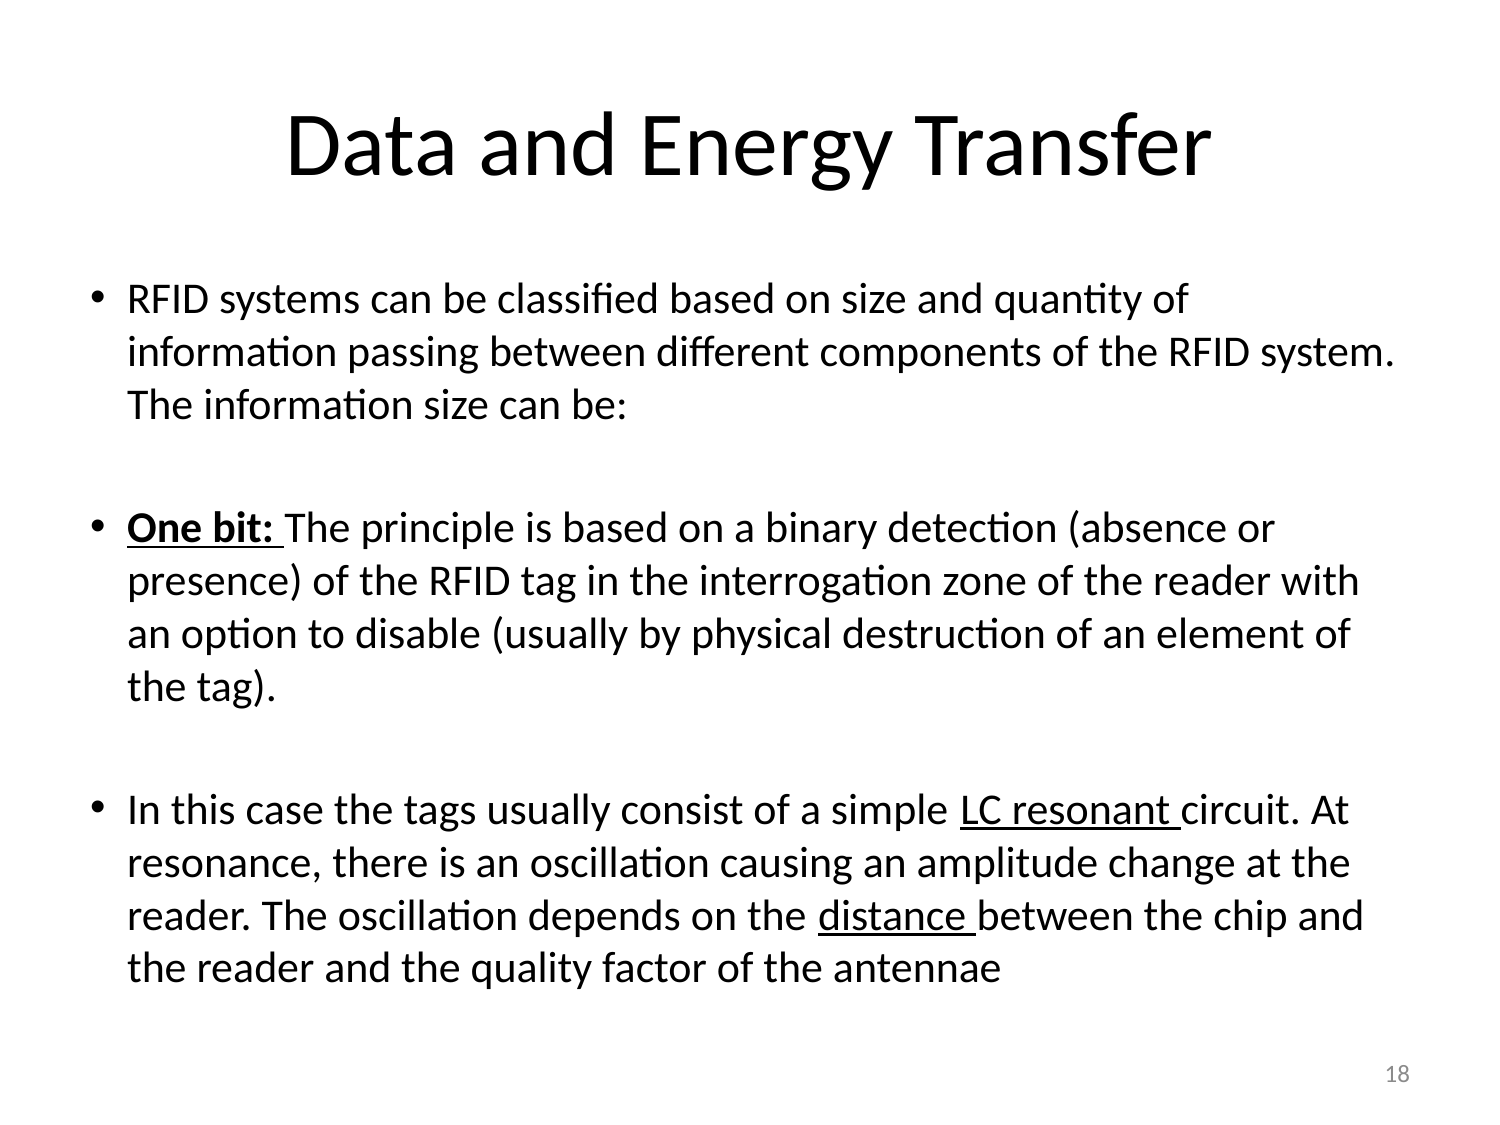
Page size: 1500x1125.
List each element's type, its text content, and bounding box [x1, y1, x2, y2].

slide_number <number> [1074, 1042, 1425, 1103]
title Data and Energy Transfer [75, 45, 1425, 233]
list RFID systems can be classified based on size and quantity of information passing between different components of the RFID system. The information size can be: One bit: The principle is based on a binary detection (absence or presence) of the RFID tag in the interrogation zone of the reader with an option to disable (usually by physical destruction of an element of the tag). In this case the tags usually consist of a simple LC resonant circuit. At resonance, there is an oscillation causing an amplitude change at the reader. The oscillation depends on the distance between the chip and the reader and the quality factor of the antennae [75, 262, 1425, 1005]
